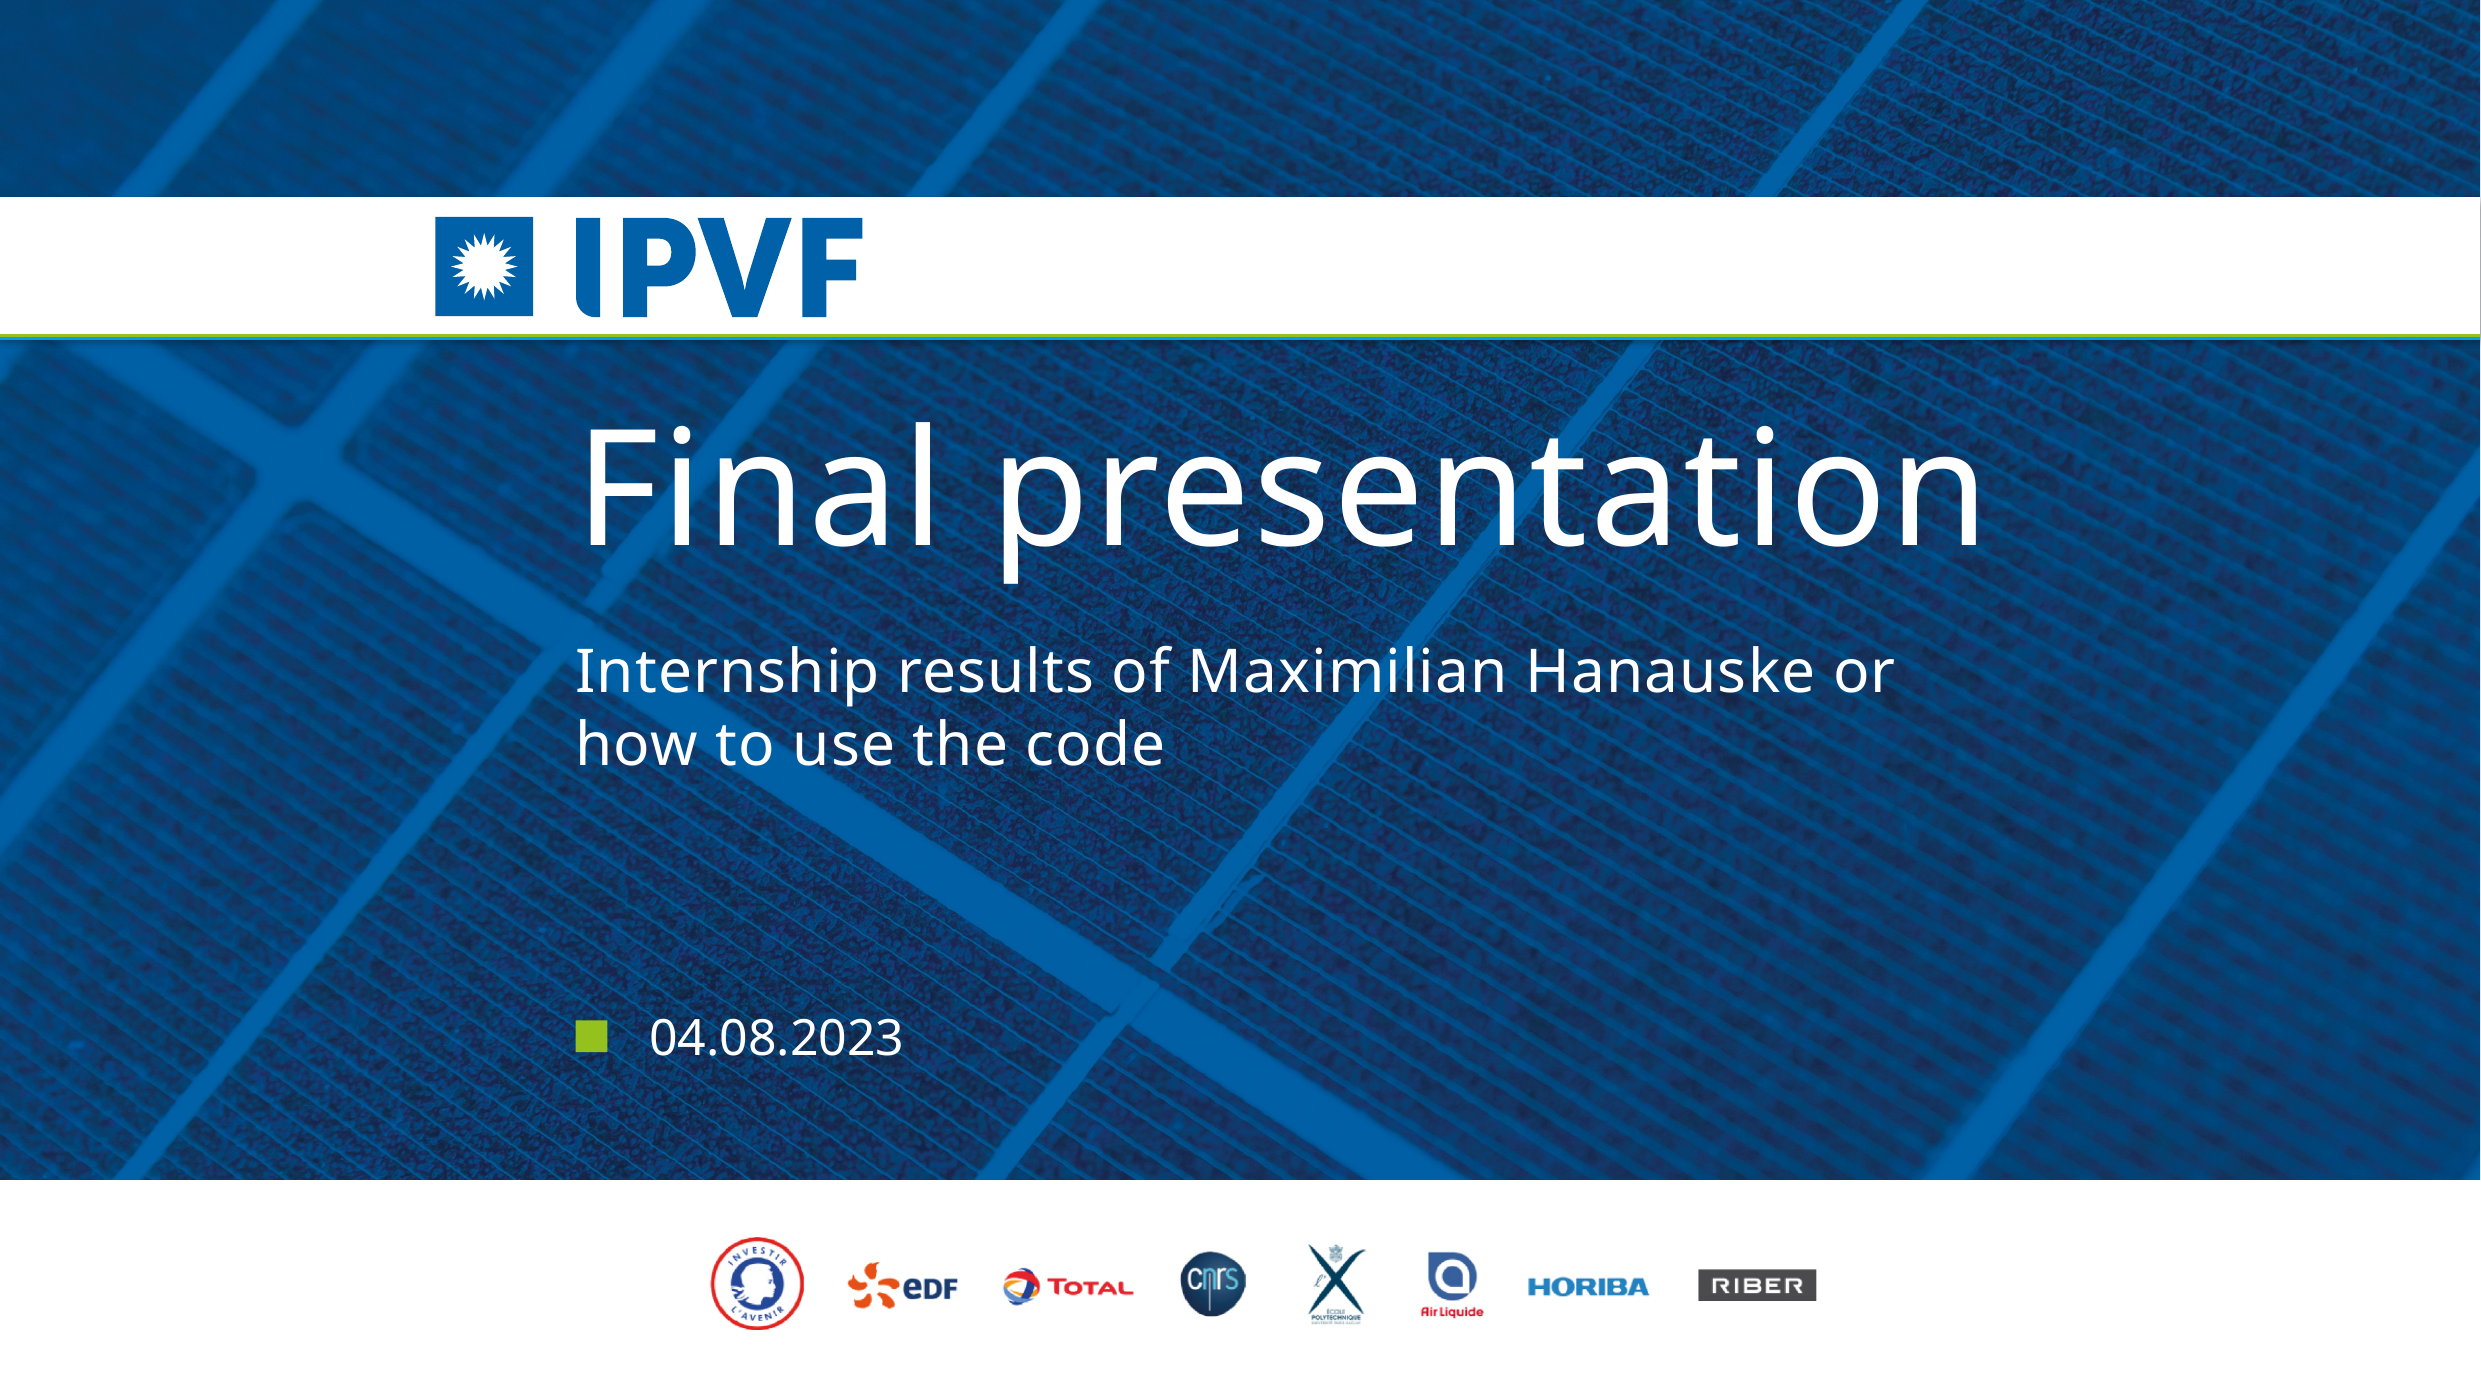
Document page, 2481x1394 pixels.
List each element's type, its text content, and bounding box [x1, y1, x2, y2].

picture [0, 341, 2481, 1180]
text_box [575, 1020, 608, 1053]
list 04.08.2023 [634, 998, 2393, 1100]
picture [0, 0, 2481, 336]
list Final presentation [560, 398, 2393, 571]
picture [690, 1222, 1849, 1330]
text_box [0, 197, 2480, 334]
list Internship results of Maximilian Hanauske or how to use the code [560, 624, 2393, 940]
